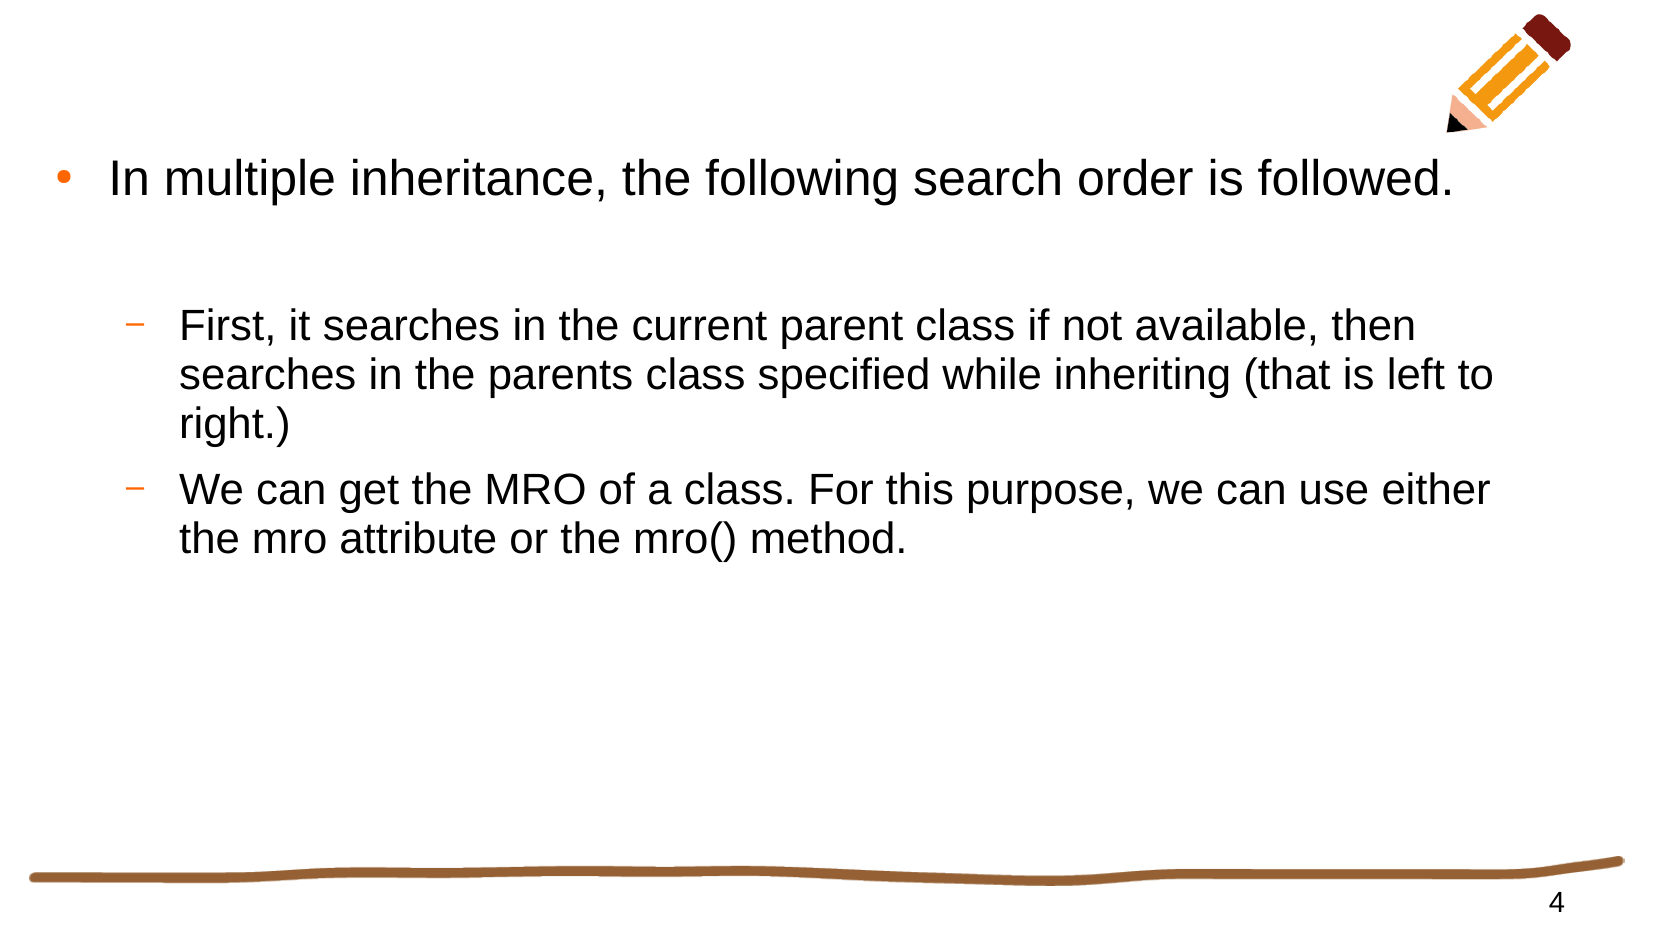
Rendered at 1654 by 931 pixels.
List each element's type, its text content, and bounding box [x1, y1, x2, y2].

picture [1446, 14, 1571, 133]
list In multiple inheritance, the following search order is followed. First, it searches in the current parent class if not available, then searches in the parents class specified while inheriting (that is left to right.) We can get the MRO of a class. For this purpose, we can use either the mro attribute or the mro() method. [37, 150, 1562, 857]
picture [29, 856, 1625, 886]
